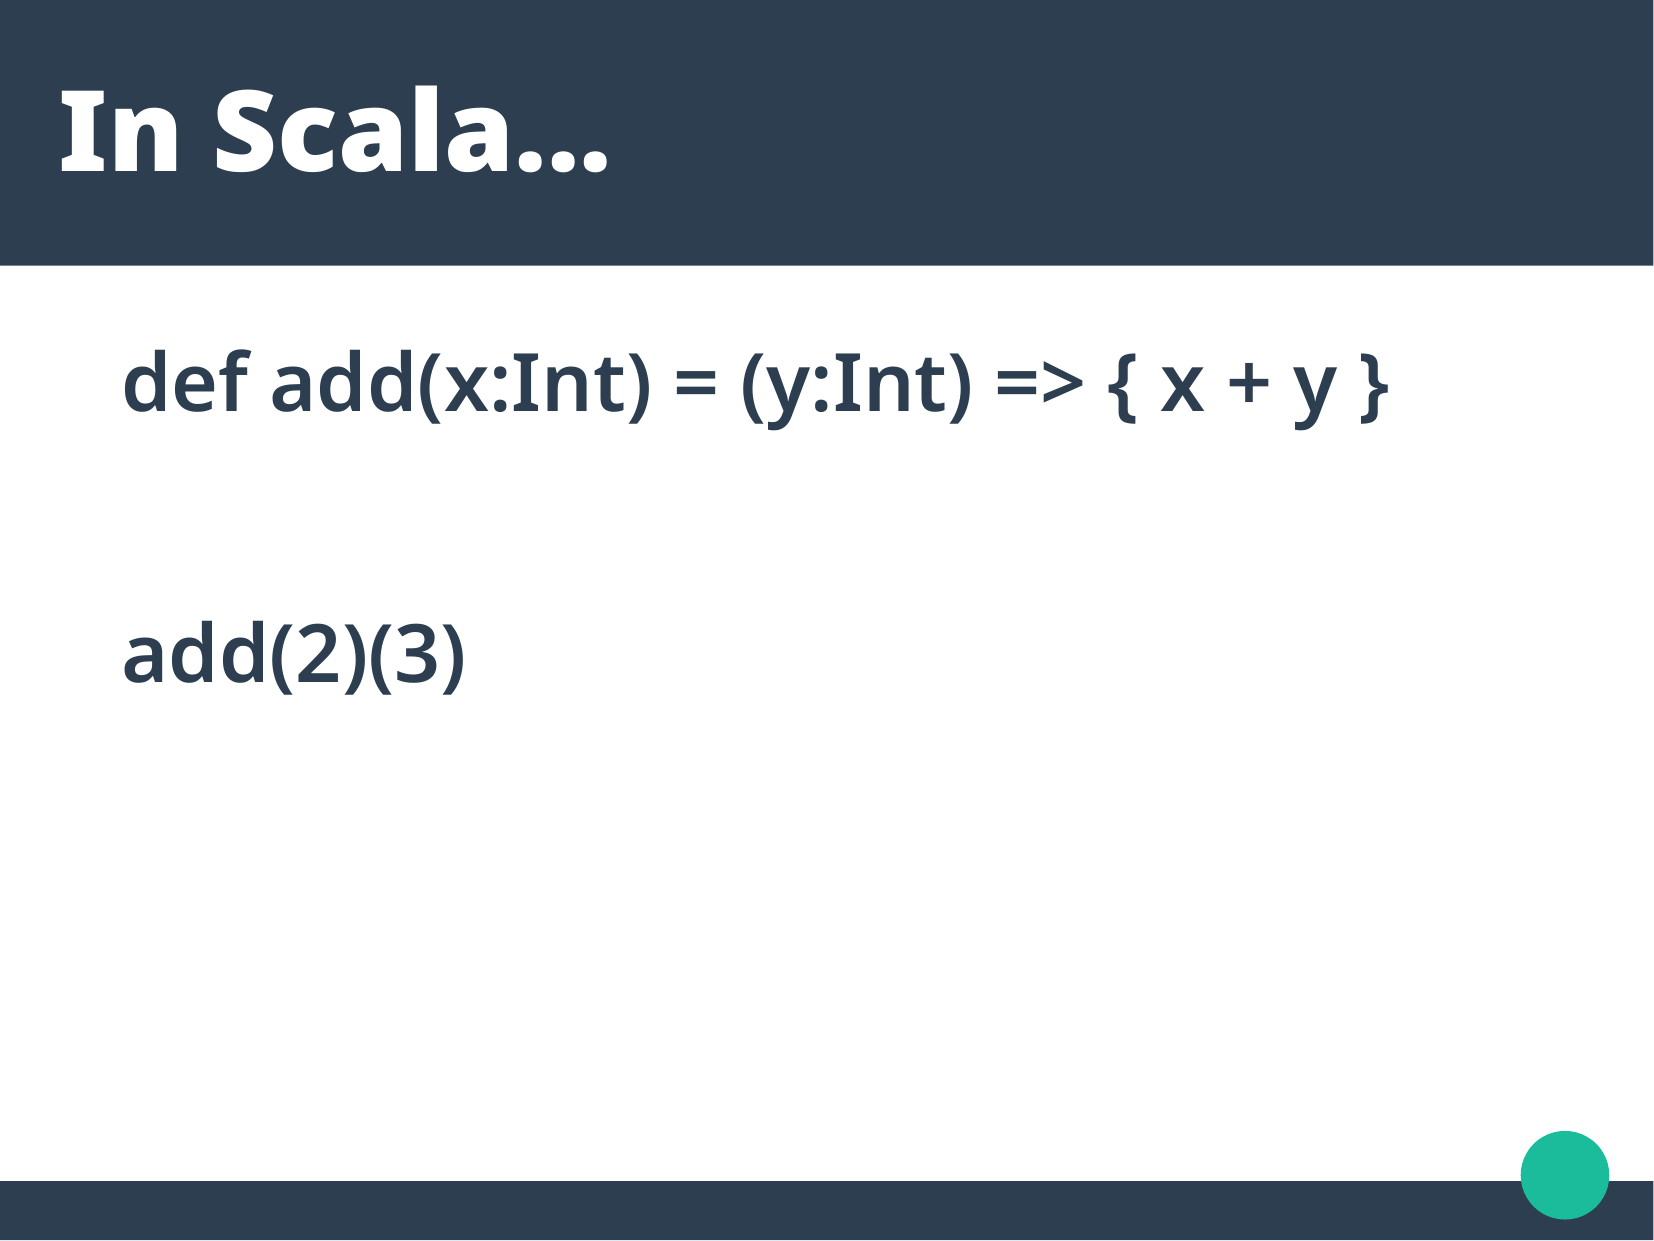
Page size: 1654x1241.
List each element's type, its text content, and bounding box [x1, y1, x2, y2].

list def add(x:Int) = (y:Int) => { x + y } add(2)(3) [59, 324, 1595, 709]
title In Scala... [59, 49, 1595, 207]
